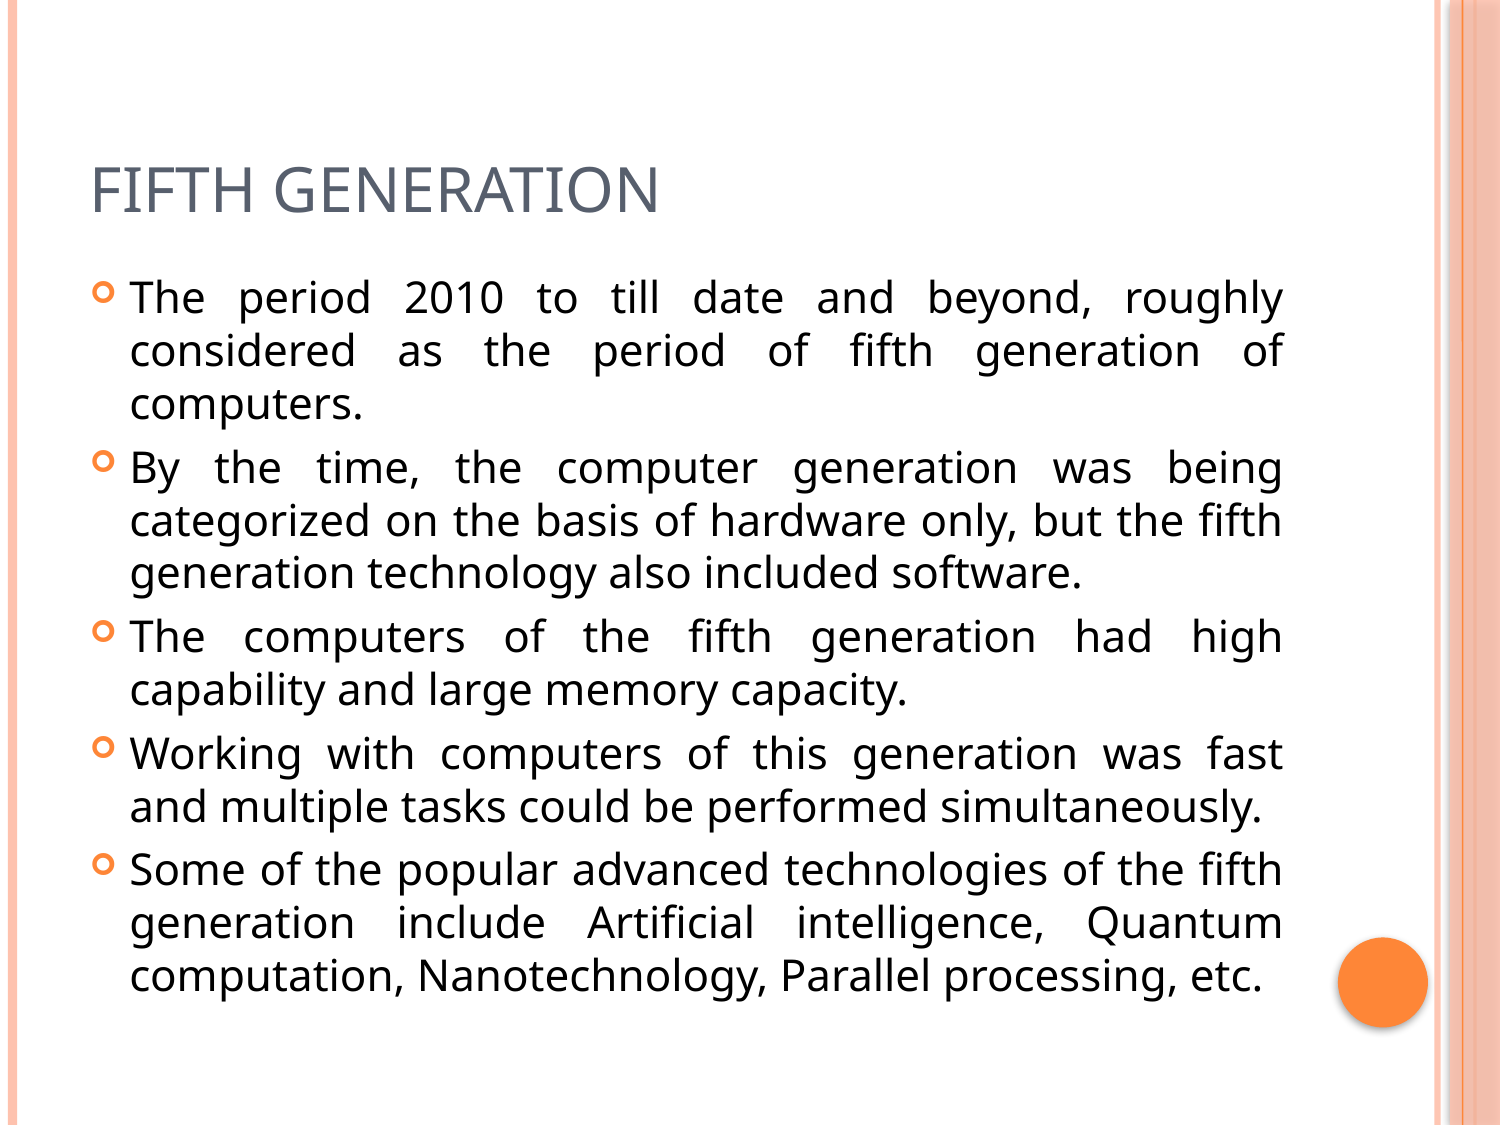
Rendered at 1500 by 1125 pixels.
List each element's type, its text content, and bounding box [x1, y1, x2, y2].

list The period 2010 to till date and beyond, roughly considered as the period of fifth generation of computers. By the time, the computer generation was being categorized on the basis of hardware only, but the fifth generation technology also included software. The computers of the fifth generation had high capability and large memory capacity. Working with computers of this generation was fast and multiple tasks could be performed simultaneously. Some of the popular advanced technologies of the fifth generation include Artificial intelligence, Quantum computation, Nanotechnology, Parallel processing, etc. [75, 262, 1300, 1062]
title Fifth Generation [75, 45, 1300, 233]
